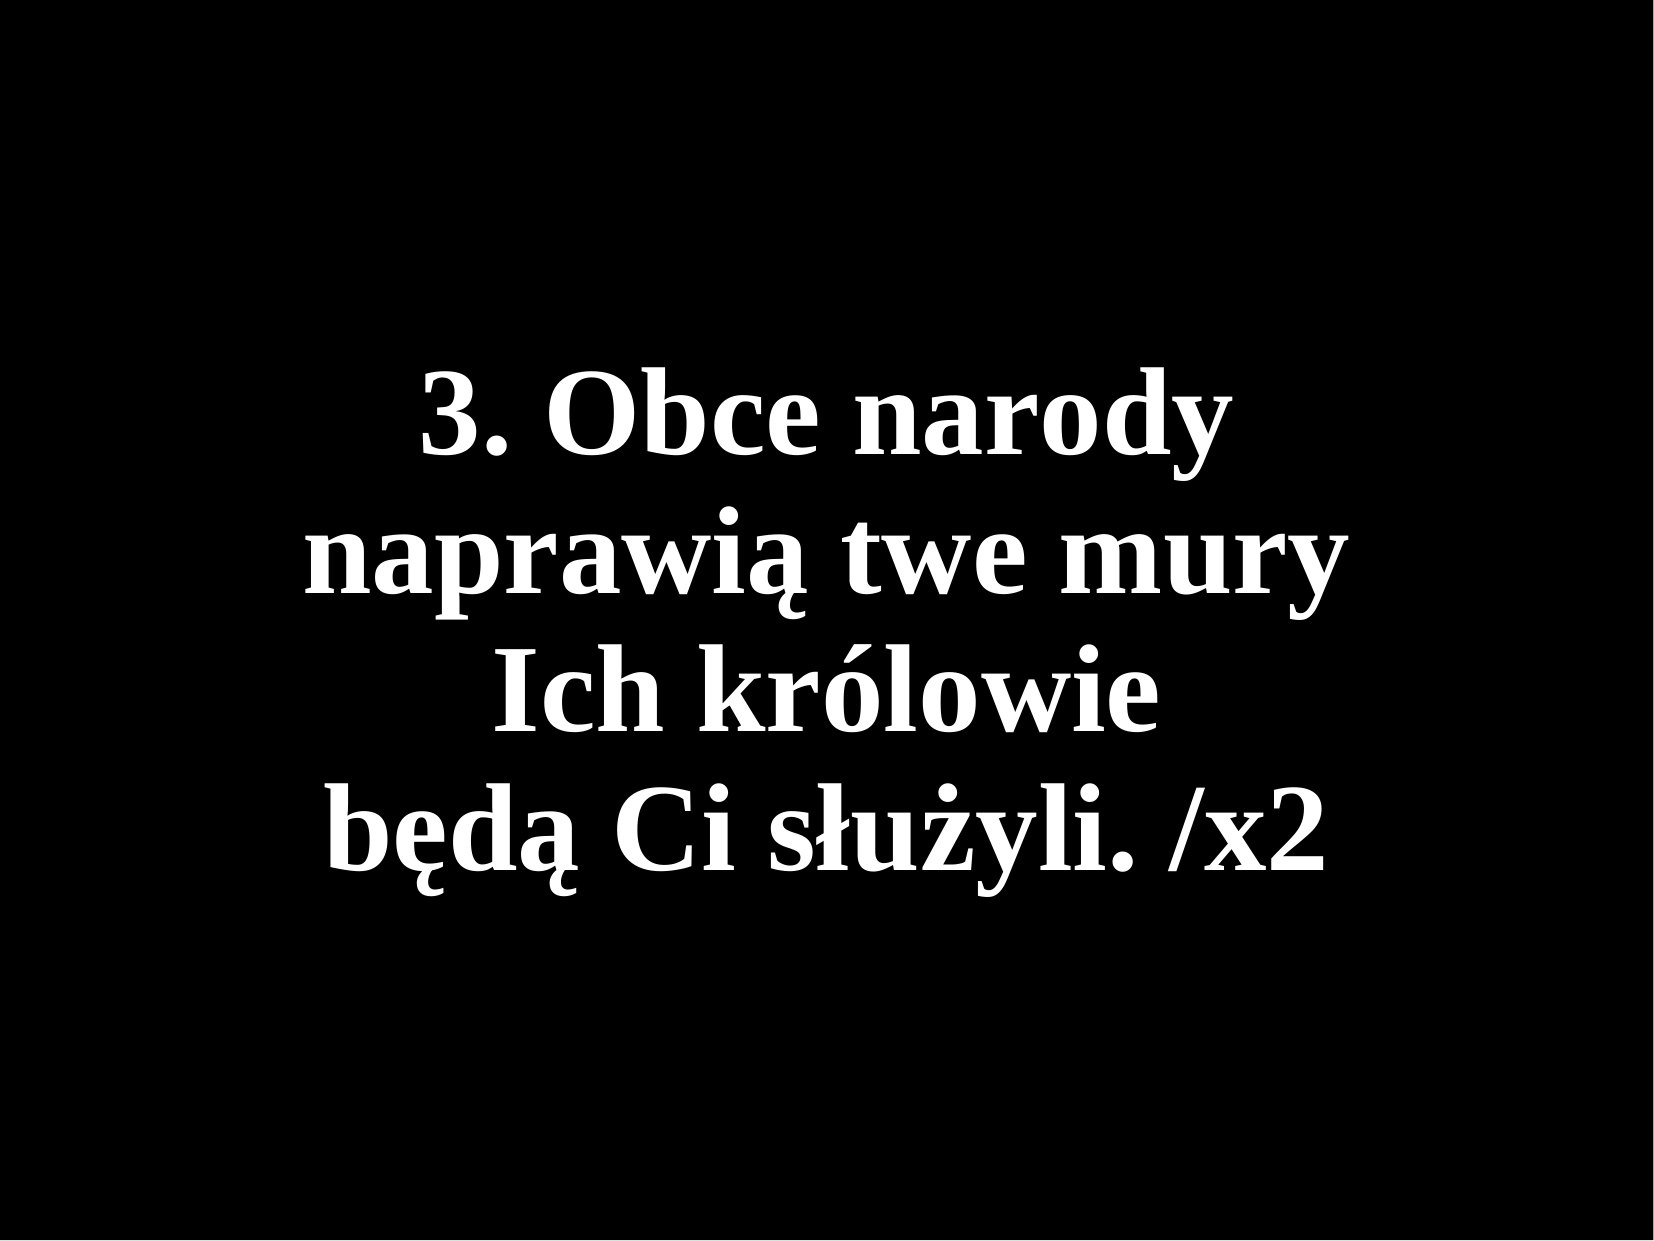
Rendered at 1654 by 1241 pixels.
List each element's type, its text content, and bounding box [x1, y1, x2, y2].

title 3. Obce narody naprawią twe mury Ich królowie będą Ci służyli. /x2 [0, 0, 1654, 1241]
